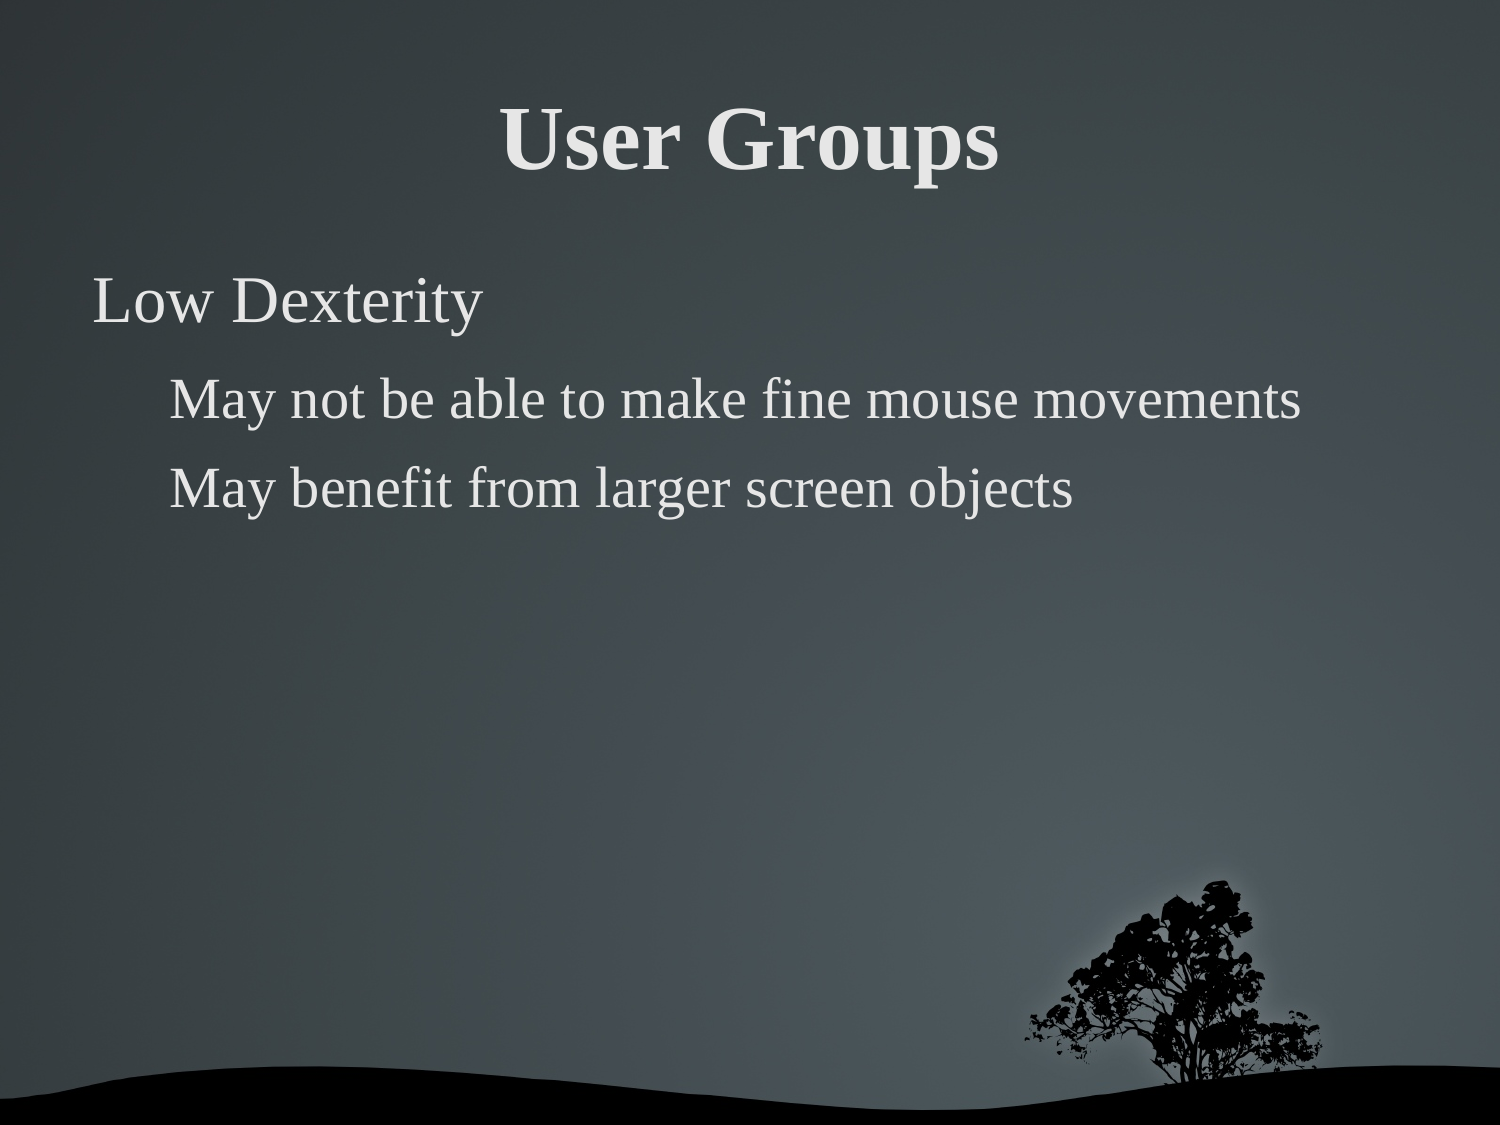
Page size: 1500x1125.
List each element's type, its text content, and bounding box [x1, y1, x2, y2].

title User Groups [75, 37, 1425, 241]
list Low Dexterity May not be able to make fine mouse movements May benefit from larger screen objects [75, 263, 1425, 1006]
picture [0, 0, 1500, 1125]
